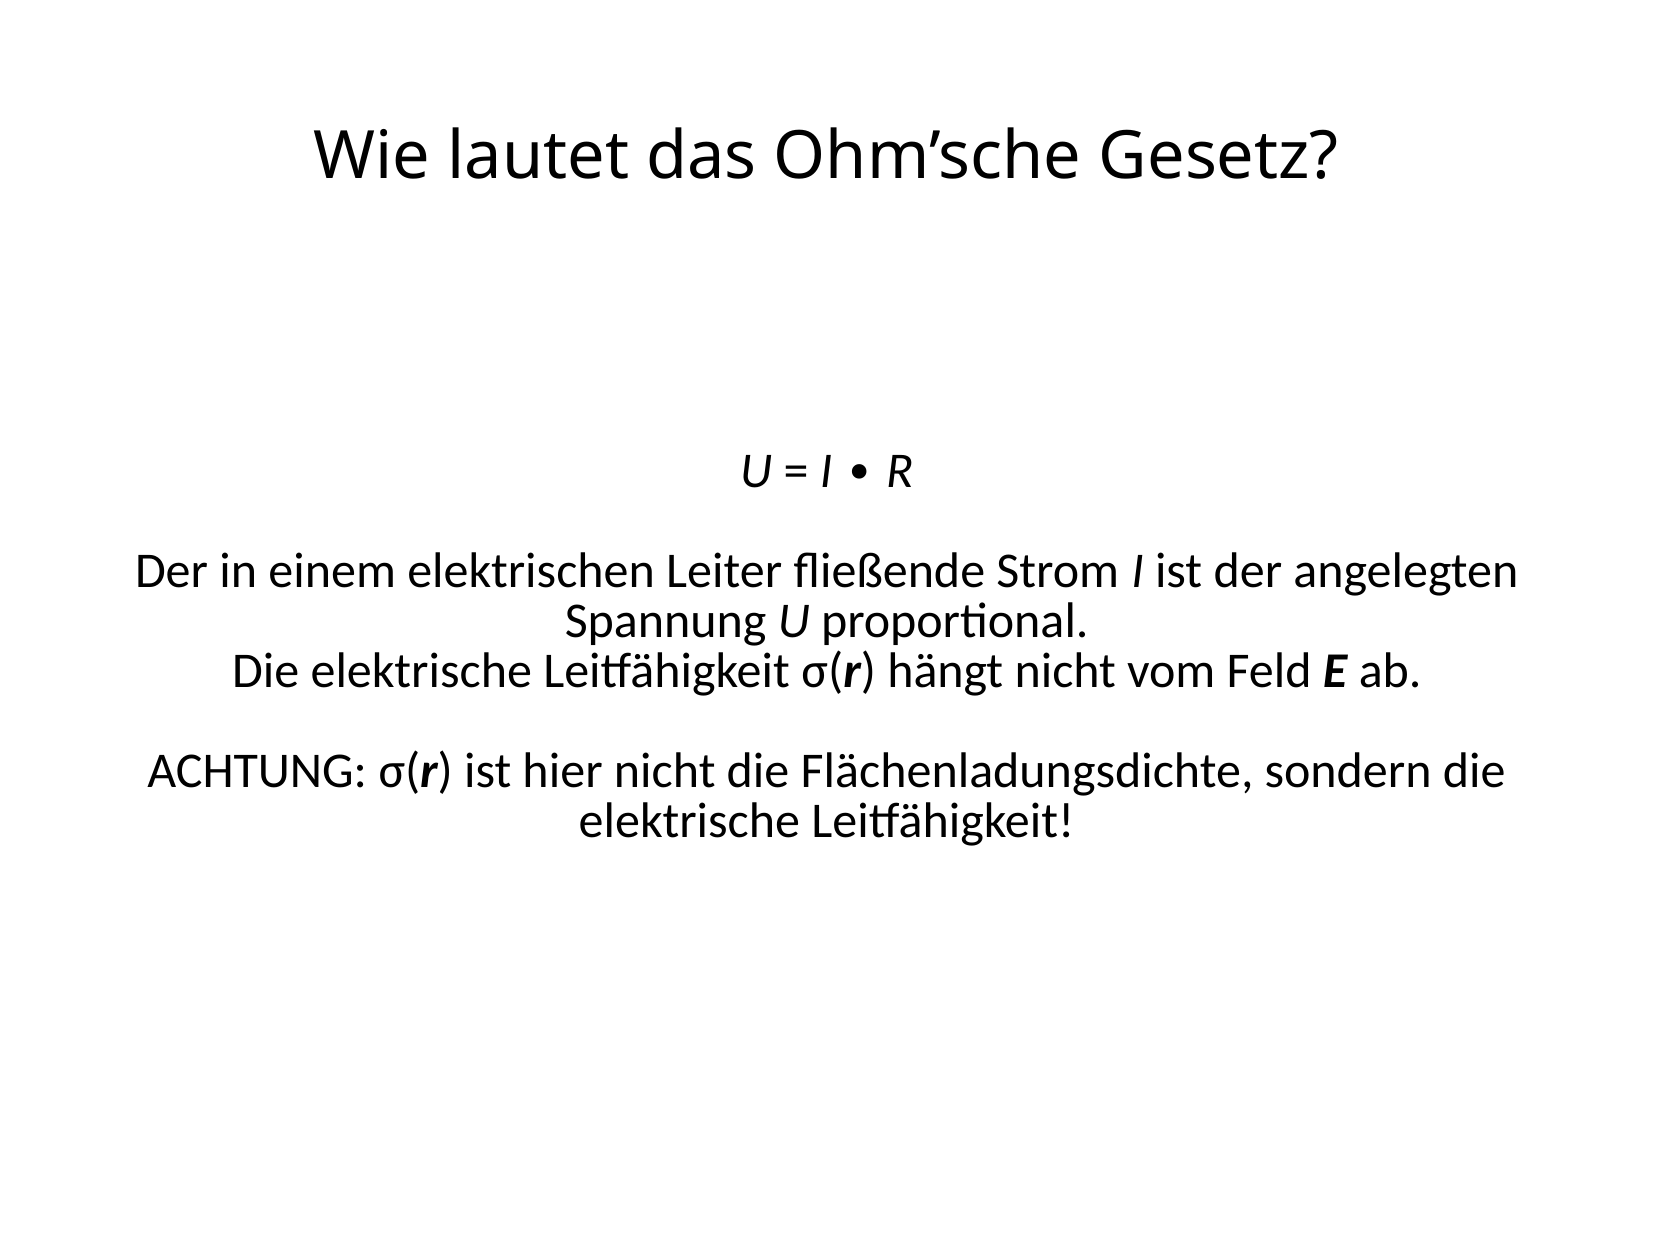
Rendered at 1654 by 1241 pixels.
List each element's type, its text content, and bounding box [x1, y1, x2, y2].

subtitle U = I ∙ R Der in einem elektrischen Leiter fließende Strom I ist der angelegten Spannung U proportional. Die elektrische Leitfähigkeit σ(r) hängt nicht vom Feld E ab. ACHTUNG: σ(r) ist hier nicht die Flächenladungsdichte, sondern die elektrische Leitfähigkeit! [82, 290, 1571, 1010]
title Wie lautet das Ohm’sche Gesetz? [82, 49, 1571, 257]
